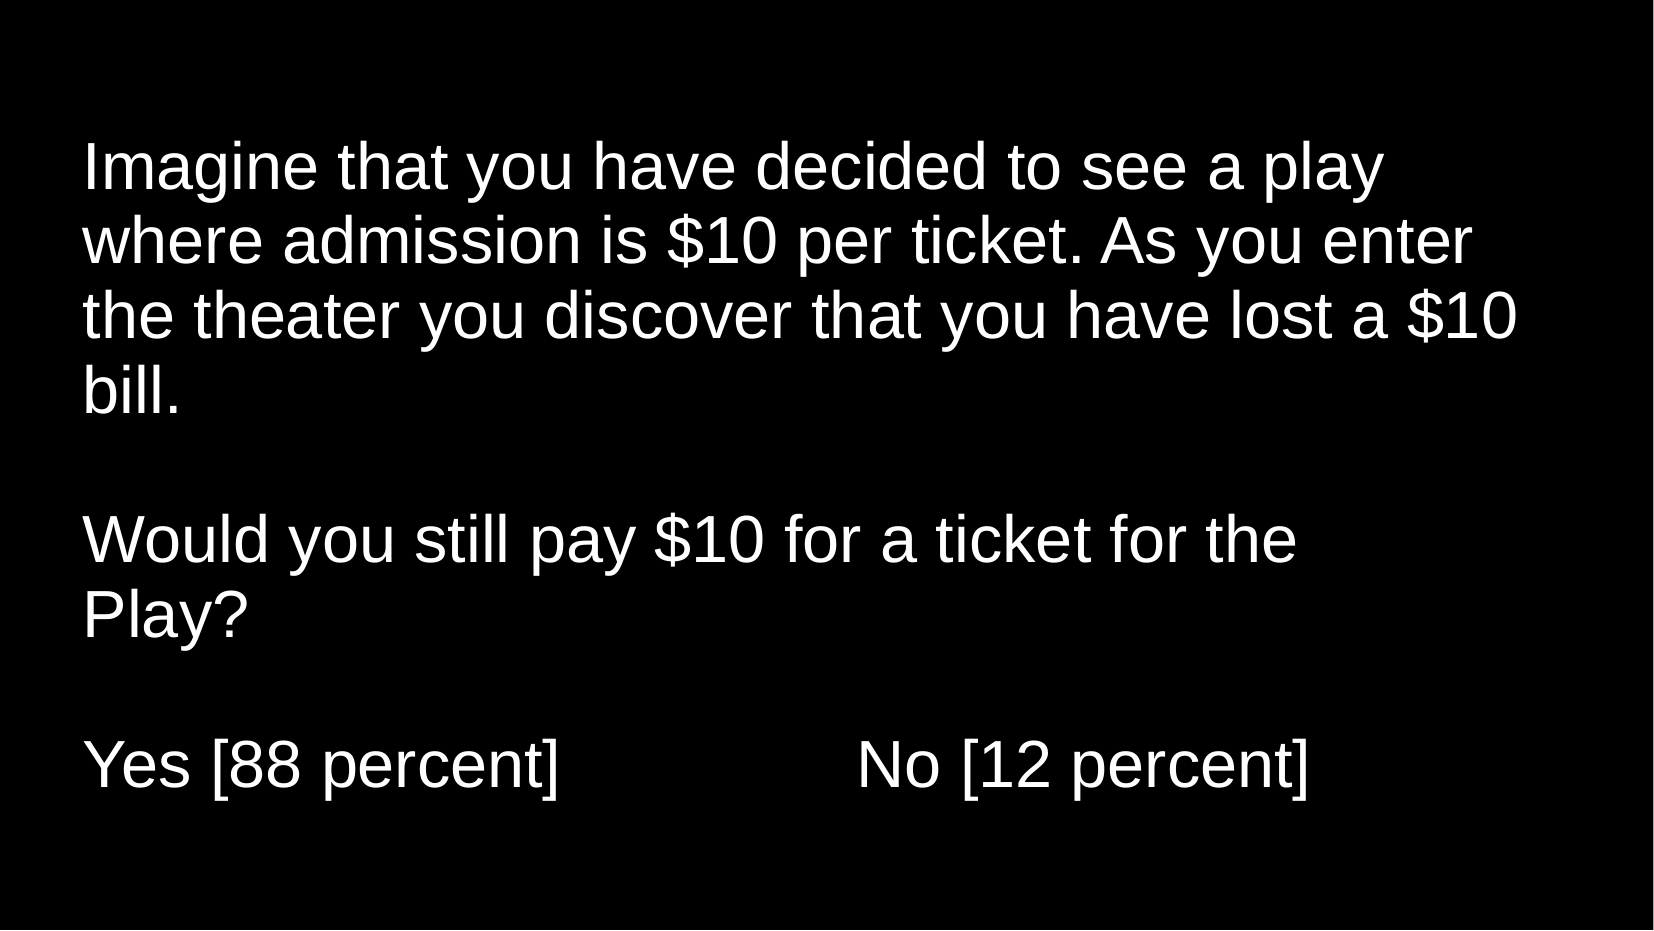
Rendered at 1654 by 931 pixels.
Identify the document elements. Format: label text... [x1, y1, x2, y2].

subtitle Imagine that you have decided to see a play where admission is $10 per ticket. As you enter the theater you discover that you have lost a $10 bill. Would you still pay $10 for a ticket for the Play? Yes [88 percent] No [12 percent] [82, 105, 1571, 826]
